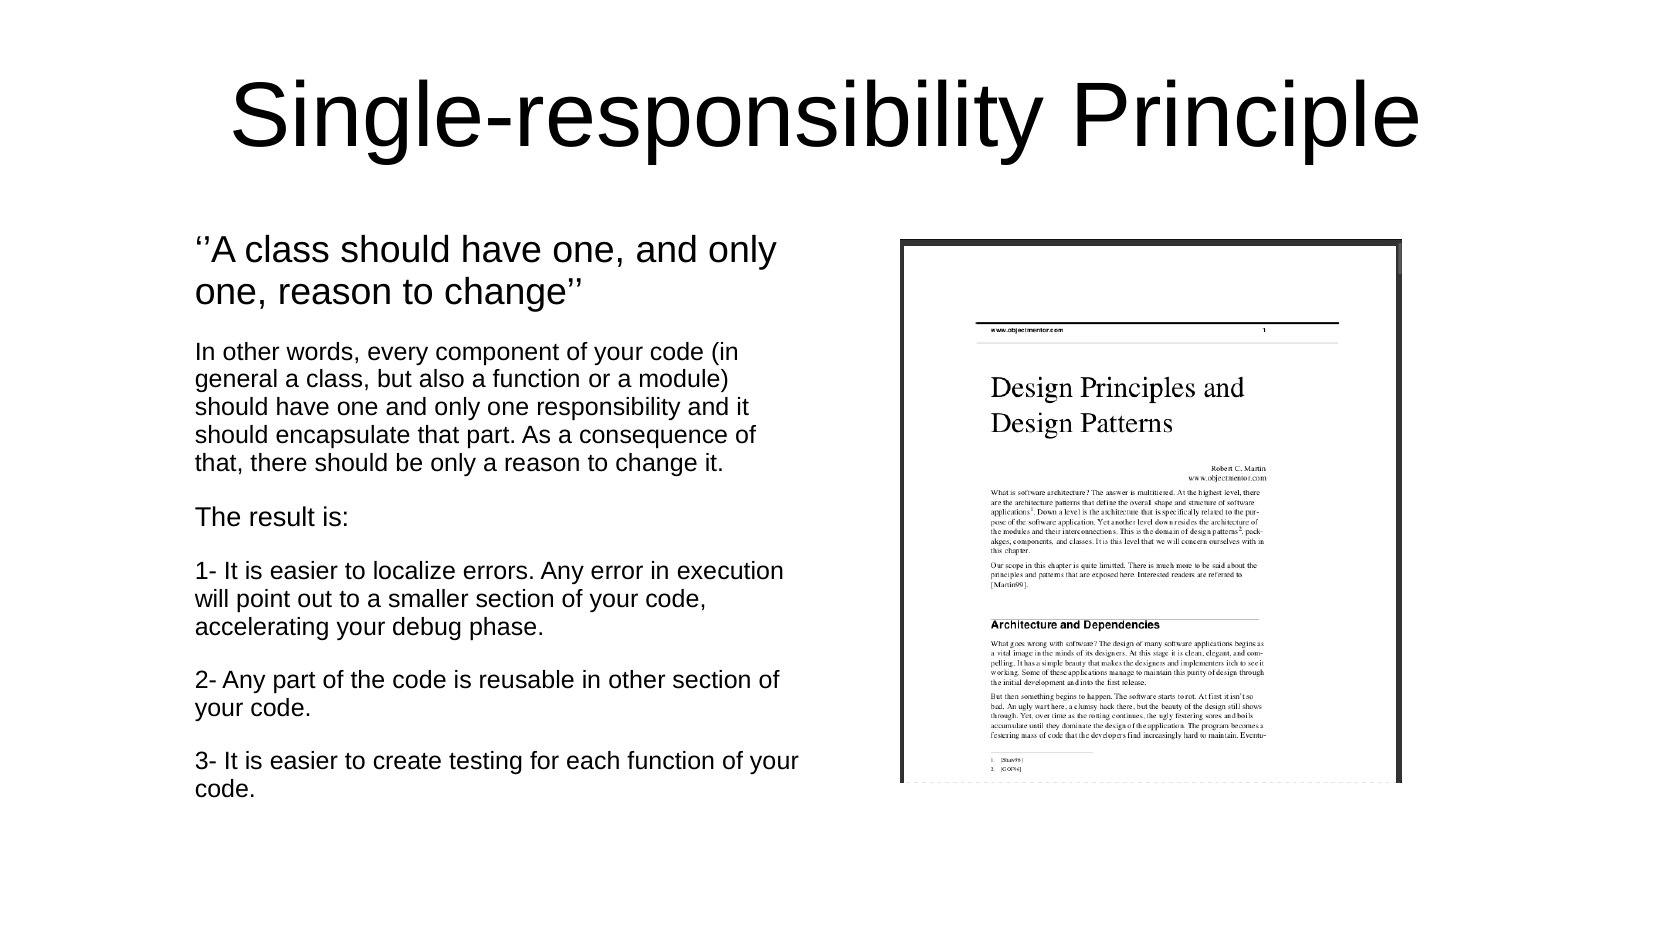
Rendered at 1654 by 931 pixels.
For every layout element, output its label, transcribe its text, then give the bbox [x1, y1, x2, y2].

text_box ‘’A class should have one, and only one, reason to change’’ In other words, every component of your code (in general a class, but also a function or a module) should have one and only one responsibility and it should encapsulate that part. As a consequence of that, there should be only a reason to change it. The result is: 1- It is easier to localize errors. Any error in execution will point out to a smaller section of your code, accelerating your debug phase. 2- Any part of the code is reusable in other section of your code. 3- It is easier to create testing for each function of your code. [180, 221, 826, 811]
picture [900, 239, 1402, 783]
title Single-responsibility Principle [82, 37, 1571, 193]
